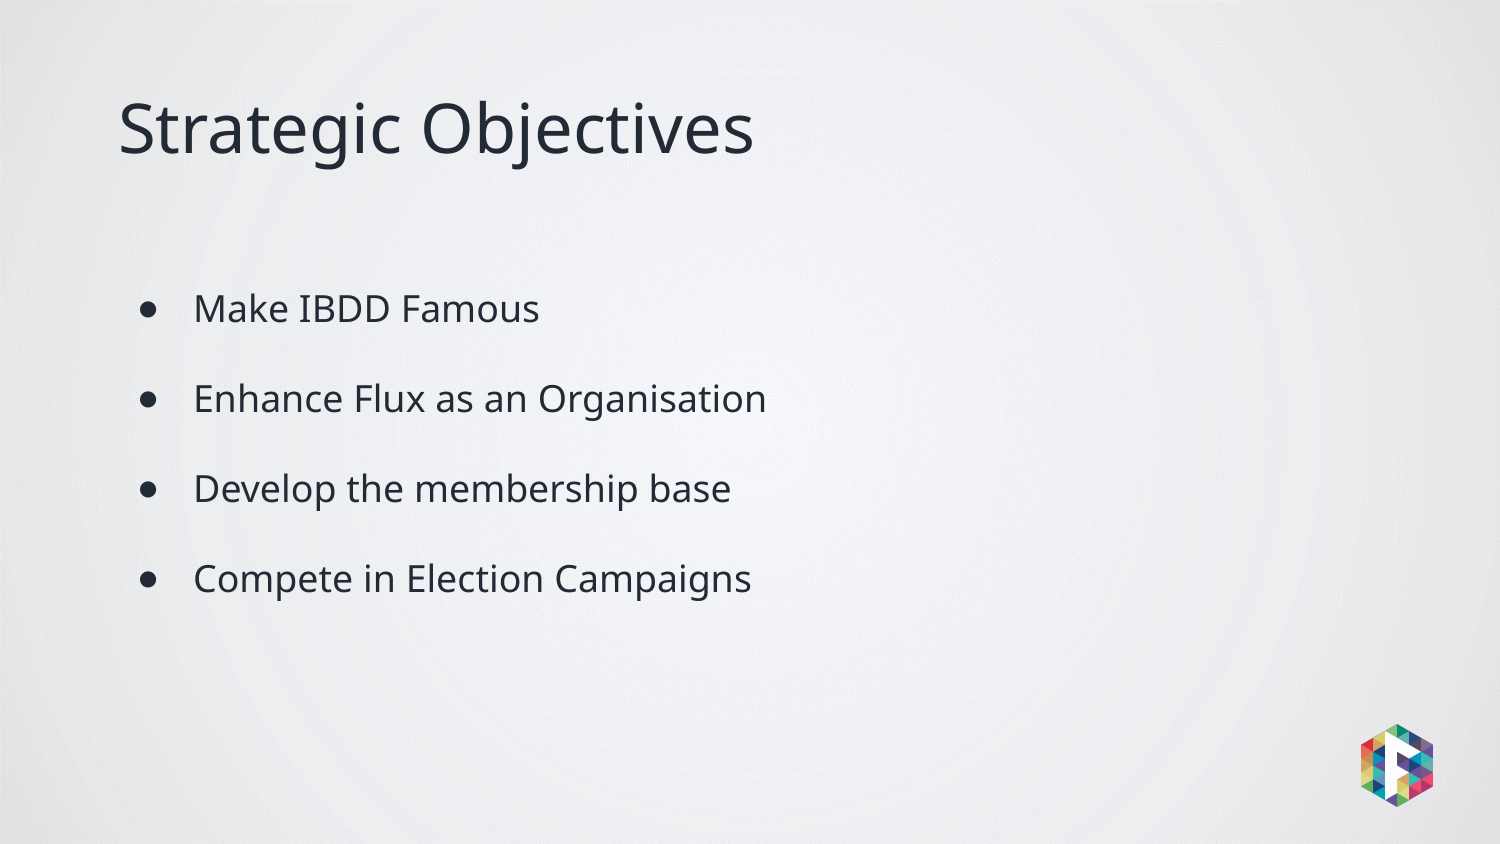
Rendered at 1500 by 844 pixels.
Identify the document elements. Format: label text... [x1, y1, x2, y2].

list Make IBDD Famous Enhance Flux as an Organisation Develop the membership base Compete in Election Campaigns [103, 224, 1397, 760]
title Strategic Objectives [103, 44, 1397, 208]
picture [0, 0, 1500, 844]
